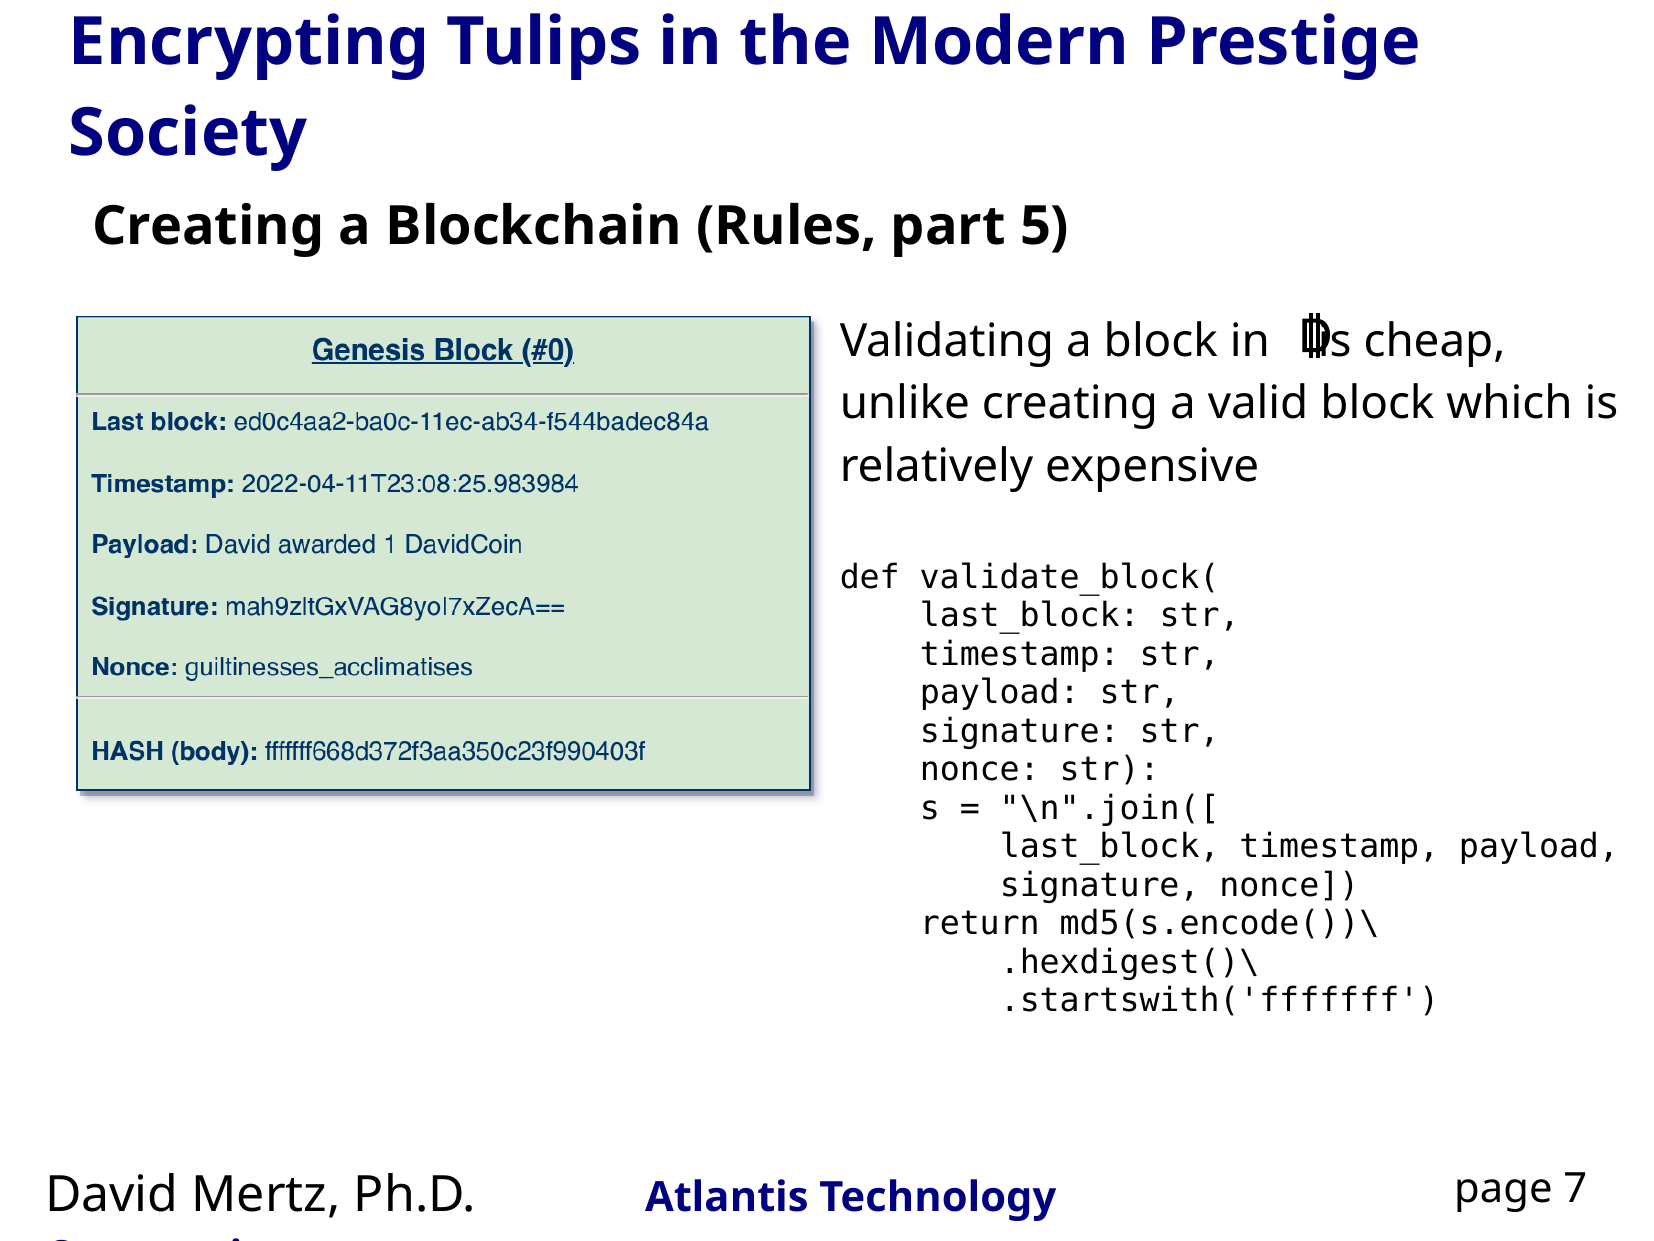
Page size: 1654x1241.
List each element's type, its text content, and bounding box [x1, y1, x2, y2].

text_box Validating a block in is cheap, unlike creating a valid block which is relatively expensive def validate_block( last_block: str, timestamp: str, payload: str, signature: str, nonce: str): s = "\n".join([ last_block, timestamp, payload, signature, nonce]) return md5(s.encode())\ .hexdigest()\ .startswith('fffffff') [825, 300, 1636, 1148]
picture [1302, 310, 1331, 361]
picture [76, 316, 834, 827]
list Creating a Blockchain (Rules, part 5) [92, 186, 1561, 255]
